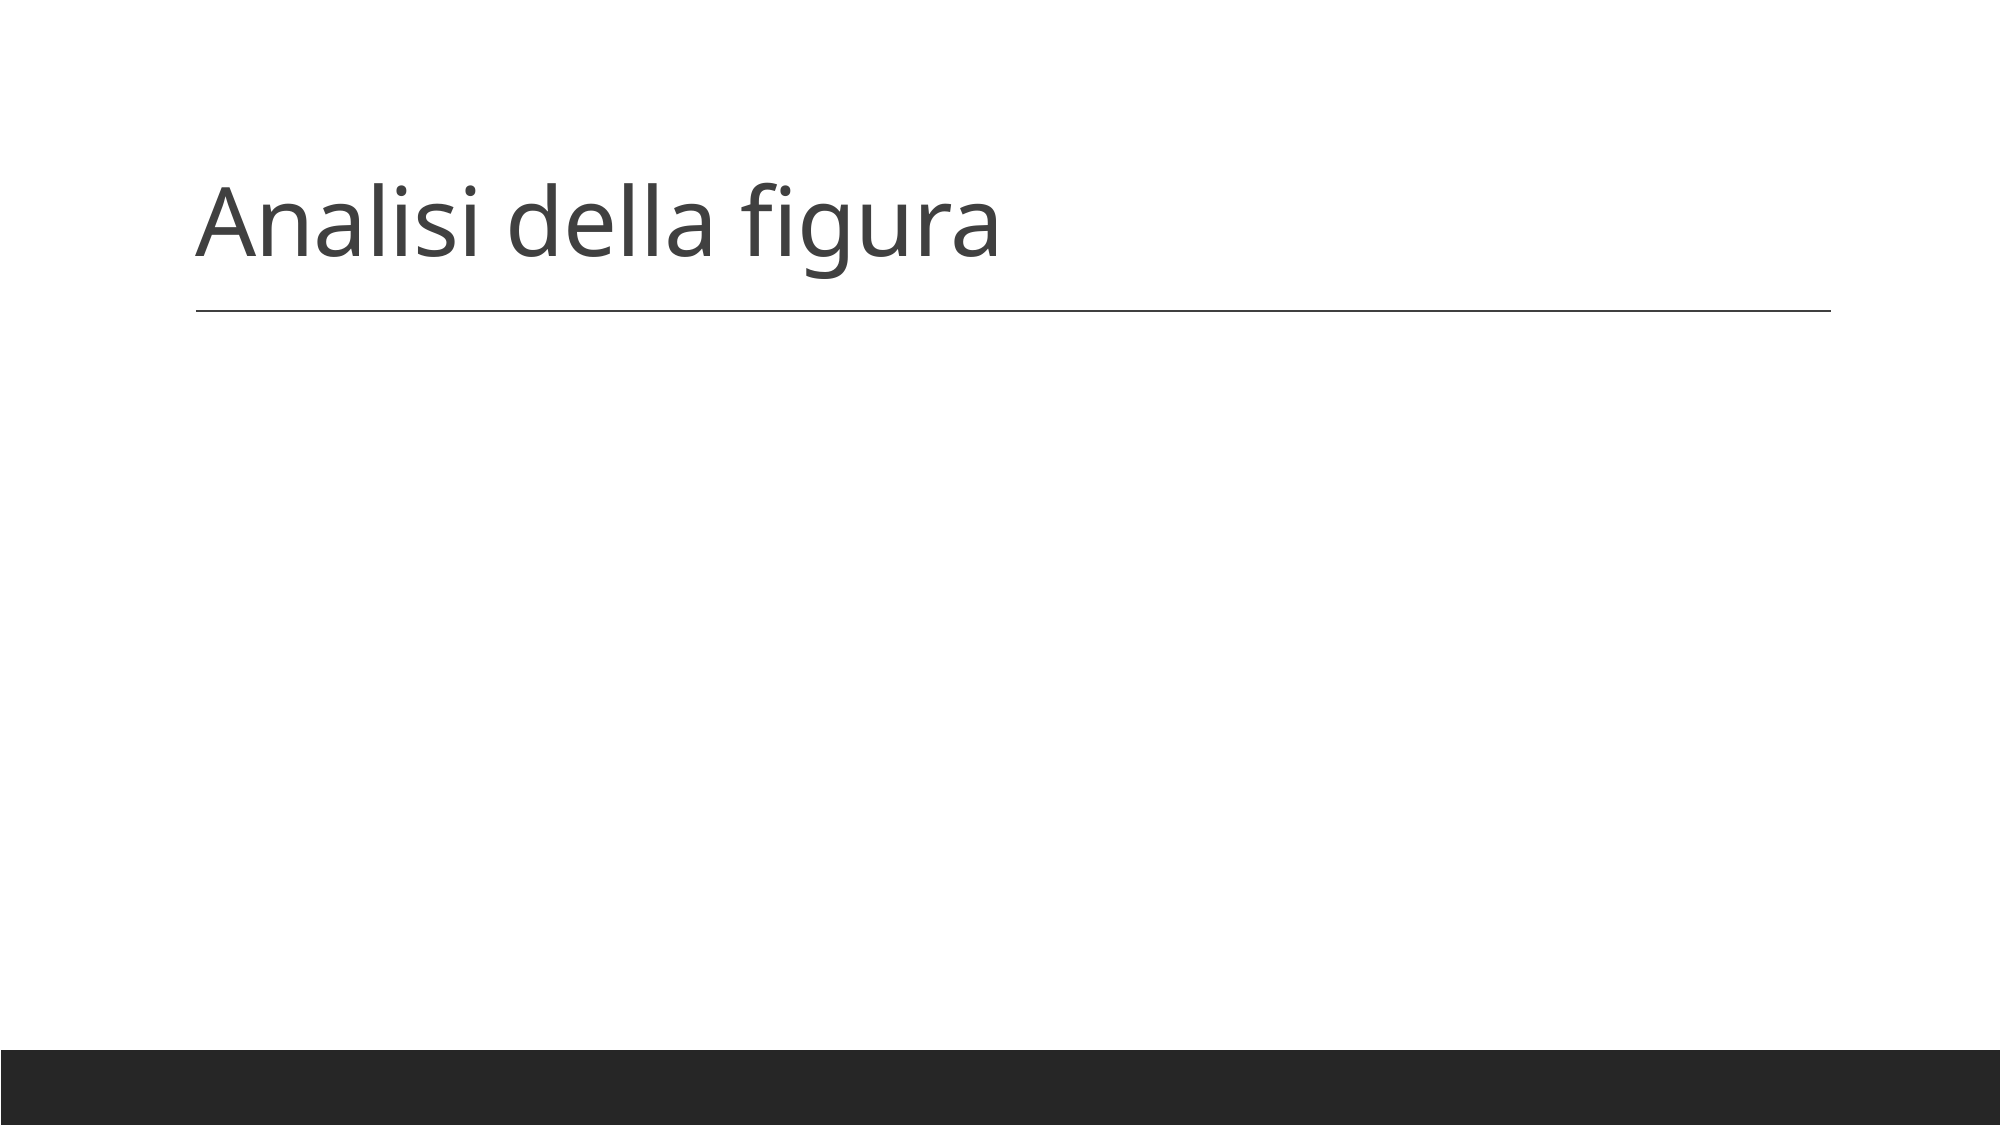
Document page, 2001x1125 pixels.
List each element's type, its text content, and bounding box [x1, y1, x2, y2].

title Analisi della figura [180, 47, 1831, 286]
